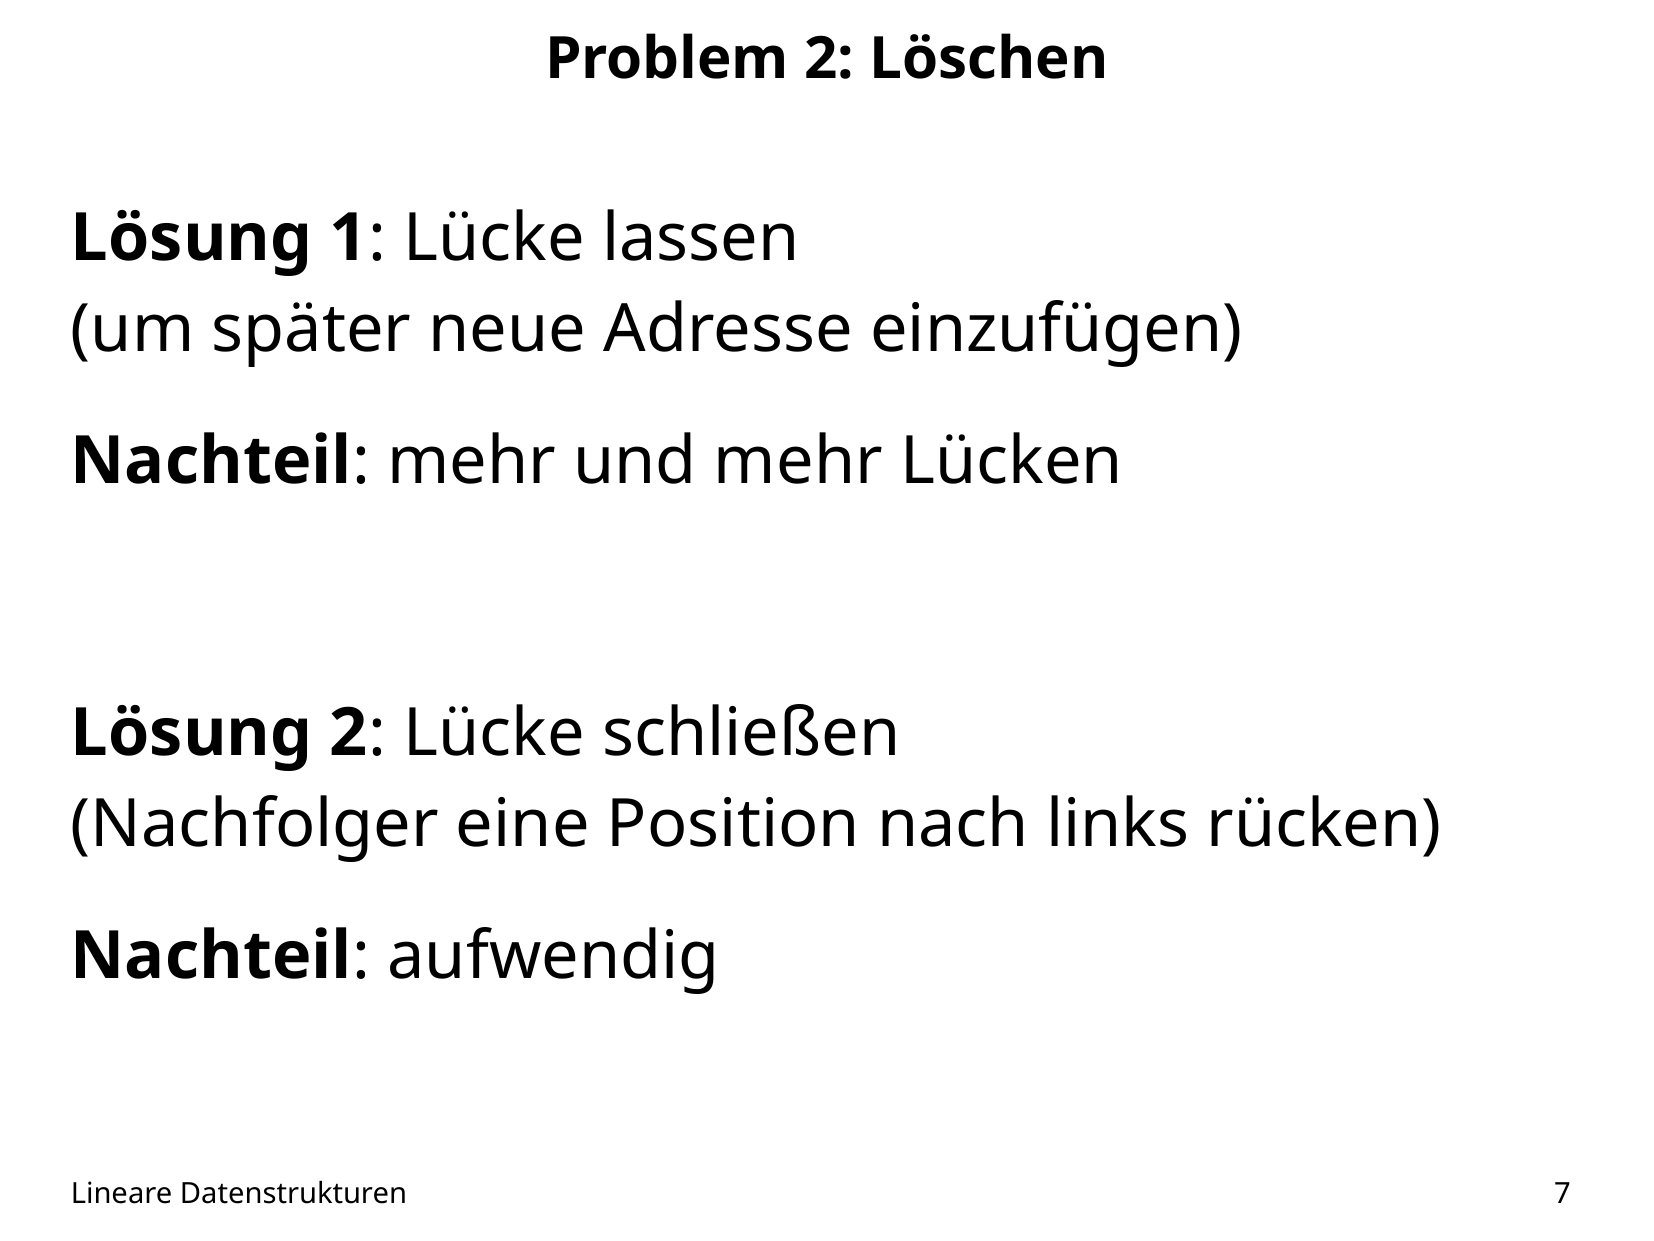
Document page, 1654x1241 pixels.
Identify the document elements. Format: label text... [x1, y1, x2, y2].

title Problem 2: Löschen [0, 5, 1654, 107]
list Lösung 1: Lücke lassen (um später neue Adresse einzufügen) Nachteil: mehr und mehr Lücken Lösung 2: Lücke schließen (Nachfolger eine Position nach links rücken) Nachteil: aufwendig [70, 188, 1630, 1146]
